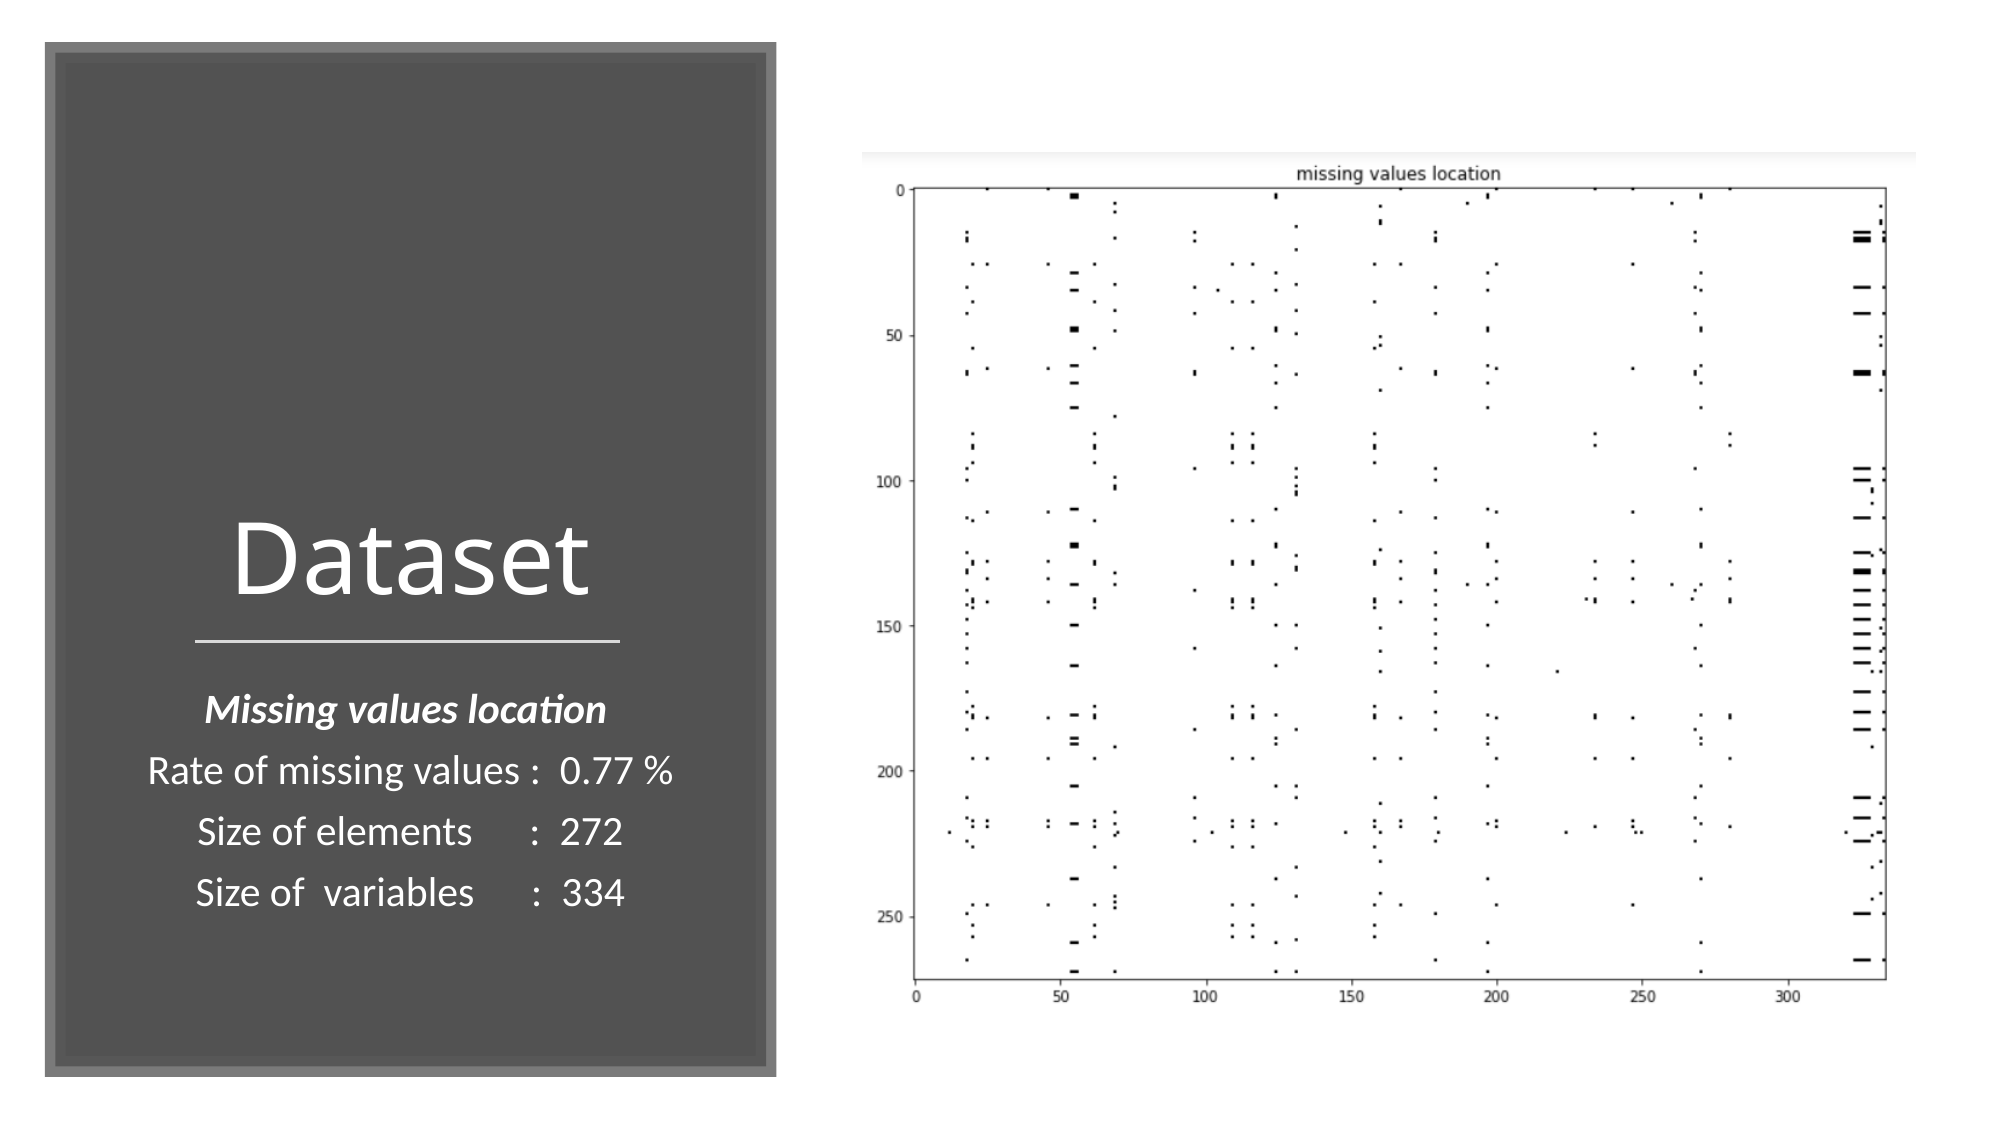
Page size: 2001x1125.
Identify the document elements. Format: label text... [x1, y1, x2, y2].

title Dataset [110, 149, 711, 624]
picture [862, 152, 1916, 1016]
text_box [55, 53, 766, 1066]
subtitle Missing values location Rate of missing values : 0.77 % Size of elements : 272 Size of variables : 334 [110, 684, 711, 935]
